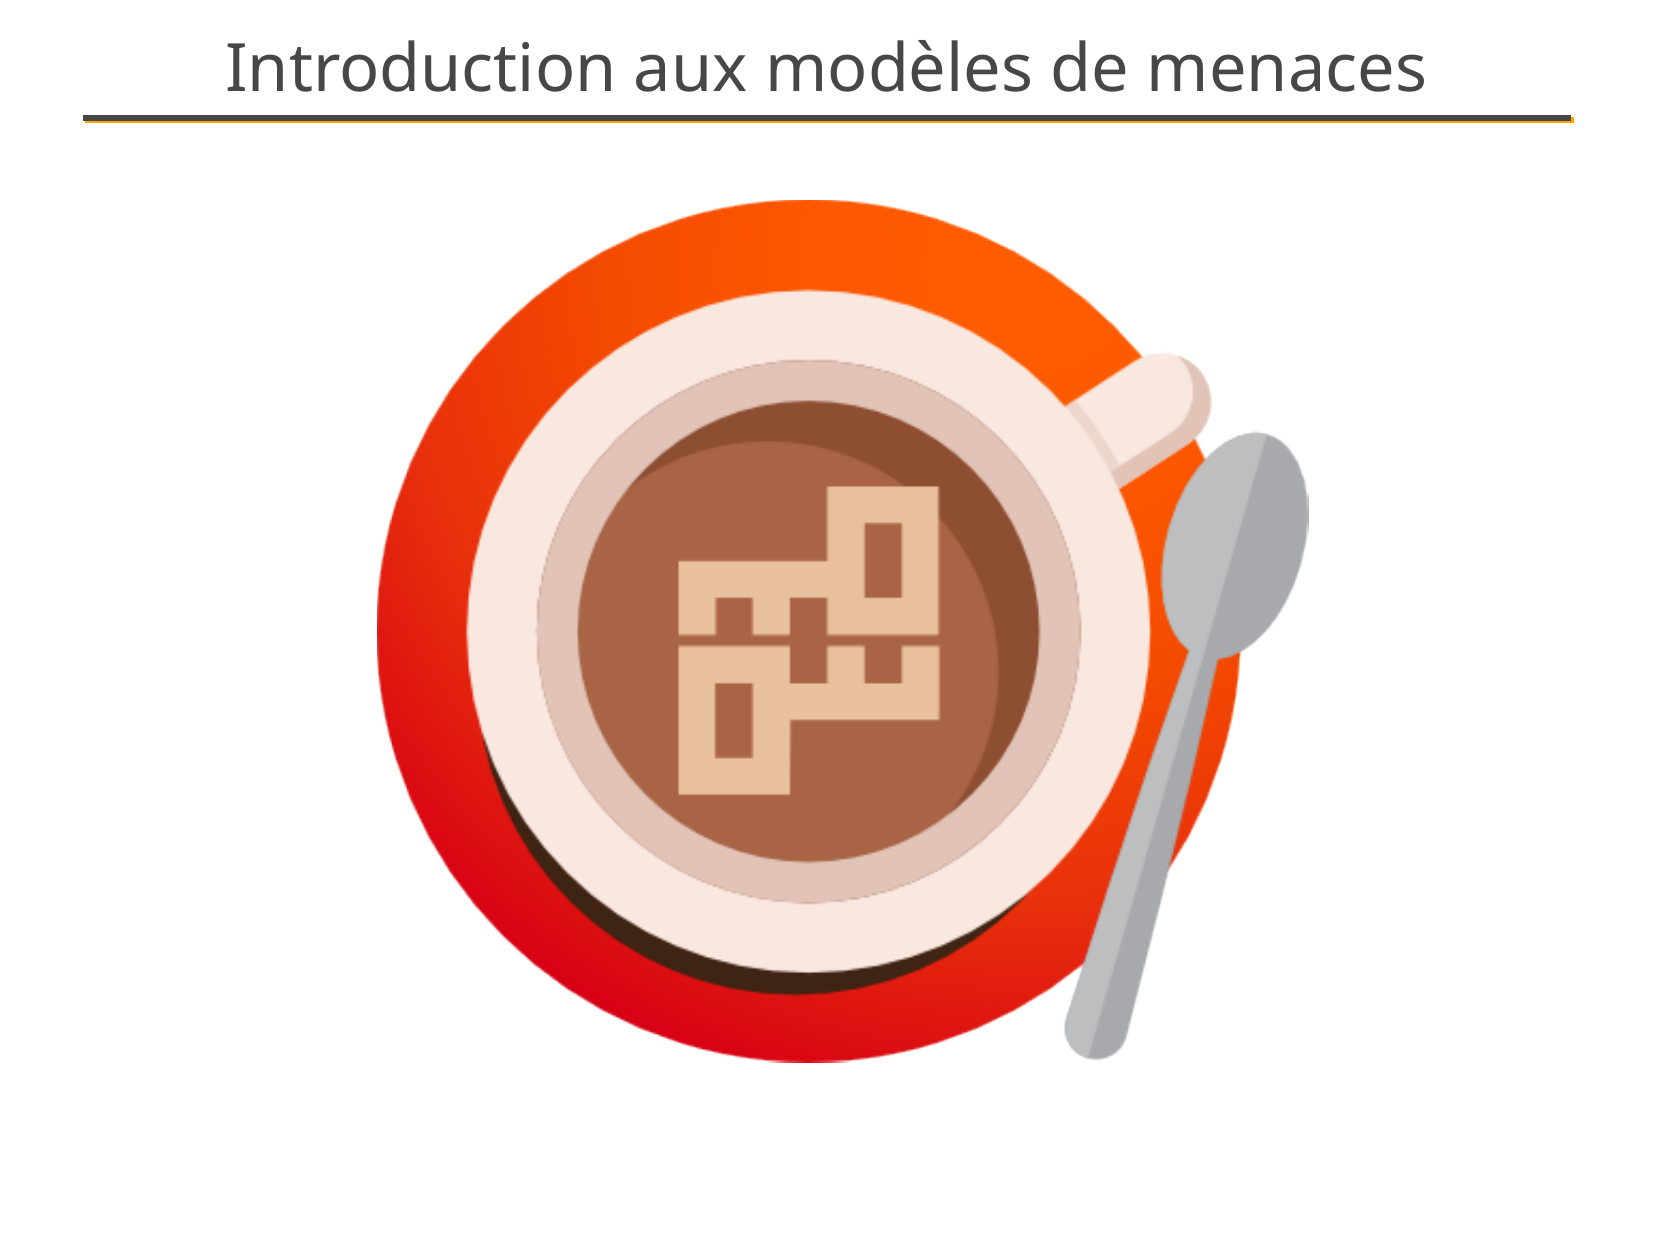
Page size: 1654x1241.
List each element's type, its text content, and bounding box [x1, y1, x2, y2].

picture [377, 200, 1309, 1063]
title Introduction aux modèles de menaces [82, 25, 1571, 107]
